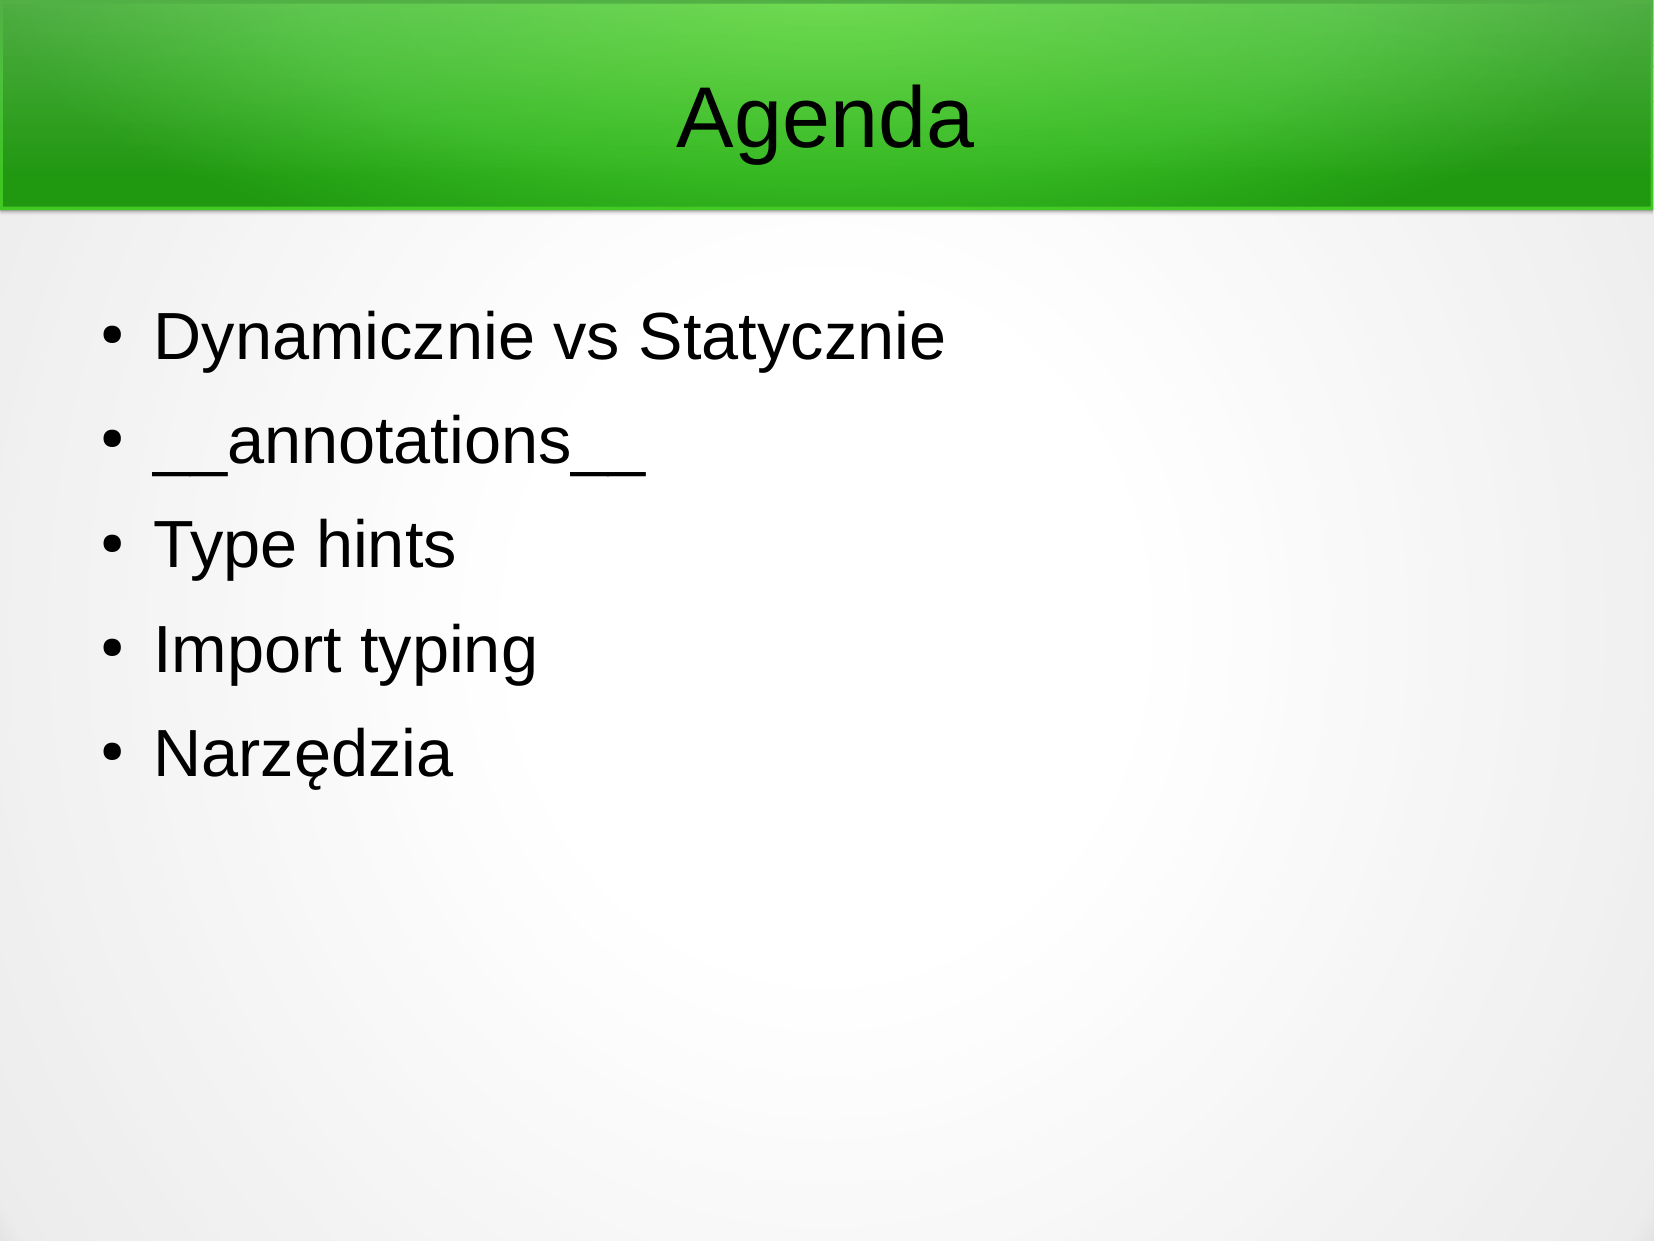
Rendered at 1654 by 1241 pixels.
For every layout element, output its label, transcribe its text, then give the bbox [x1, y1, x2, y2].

list Dynamicznie vs Statycznie __annotations__ Type hints Import typing Narzędzia [82, 299, 1571, 1019]
title Agenda [82, 47, 1571, 189]
